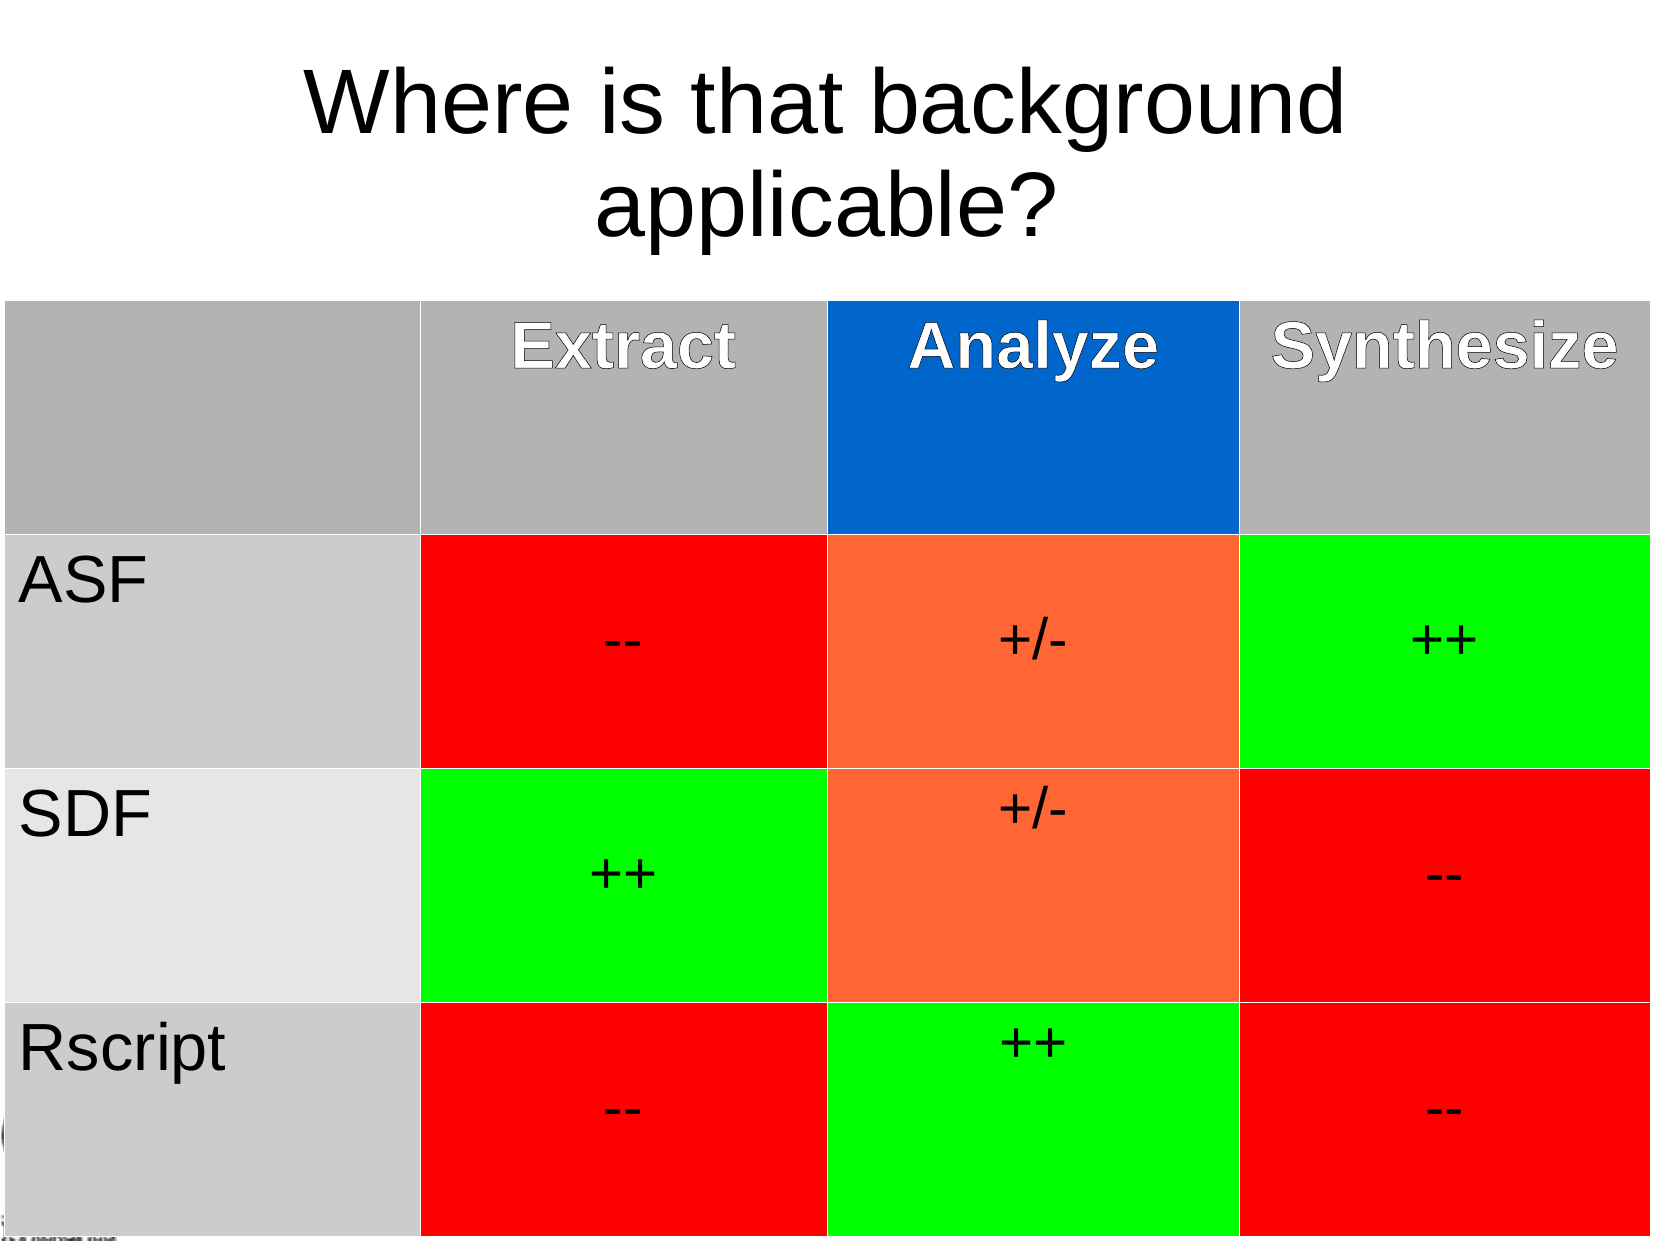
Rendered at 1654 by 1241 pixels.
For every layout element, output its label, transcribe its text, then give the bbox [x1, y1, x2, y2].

title Where is that background applicable? [82, 49, 1571, 257]
table_cell ++ [421, 769, 827, 1002]
table_cell -- [1240, 1003, 1650, 1236]
table_cell SDF [5, 769, 420, 1002]
picture [0, 1102, 117, 1241]
table_header Extract [421, 301, 827, 534]
table_cell Rscript [5, 1003, 420, 1236]
table_cell -- [421, 535, 827, 768]
table_cell +/- [828, 769, 1239, 1002]
table_cell -- [1240, 769, 1650, 1002]
table_cell ASF [5, 535, 420, 768]
table_header Synthesize [1240, 301, 1650, 534]
table_cell ++ [1240, 535, 1650, 768]
table_cell +/- [828, 535, 1239, 768]
table_header Analyze [828, 301, 1239, 534]
table_cell ++ [828, 1003, 1239, 1236]
table_header [5, 301, 420, 534]
table_cell -- [421, 1003, 827, 1236]
